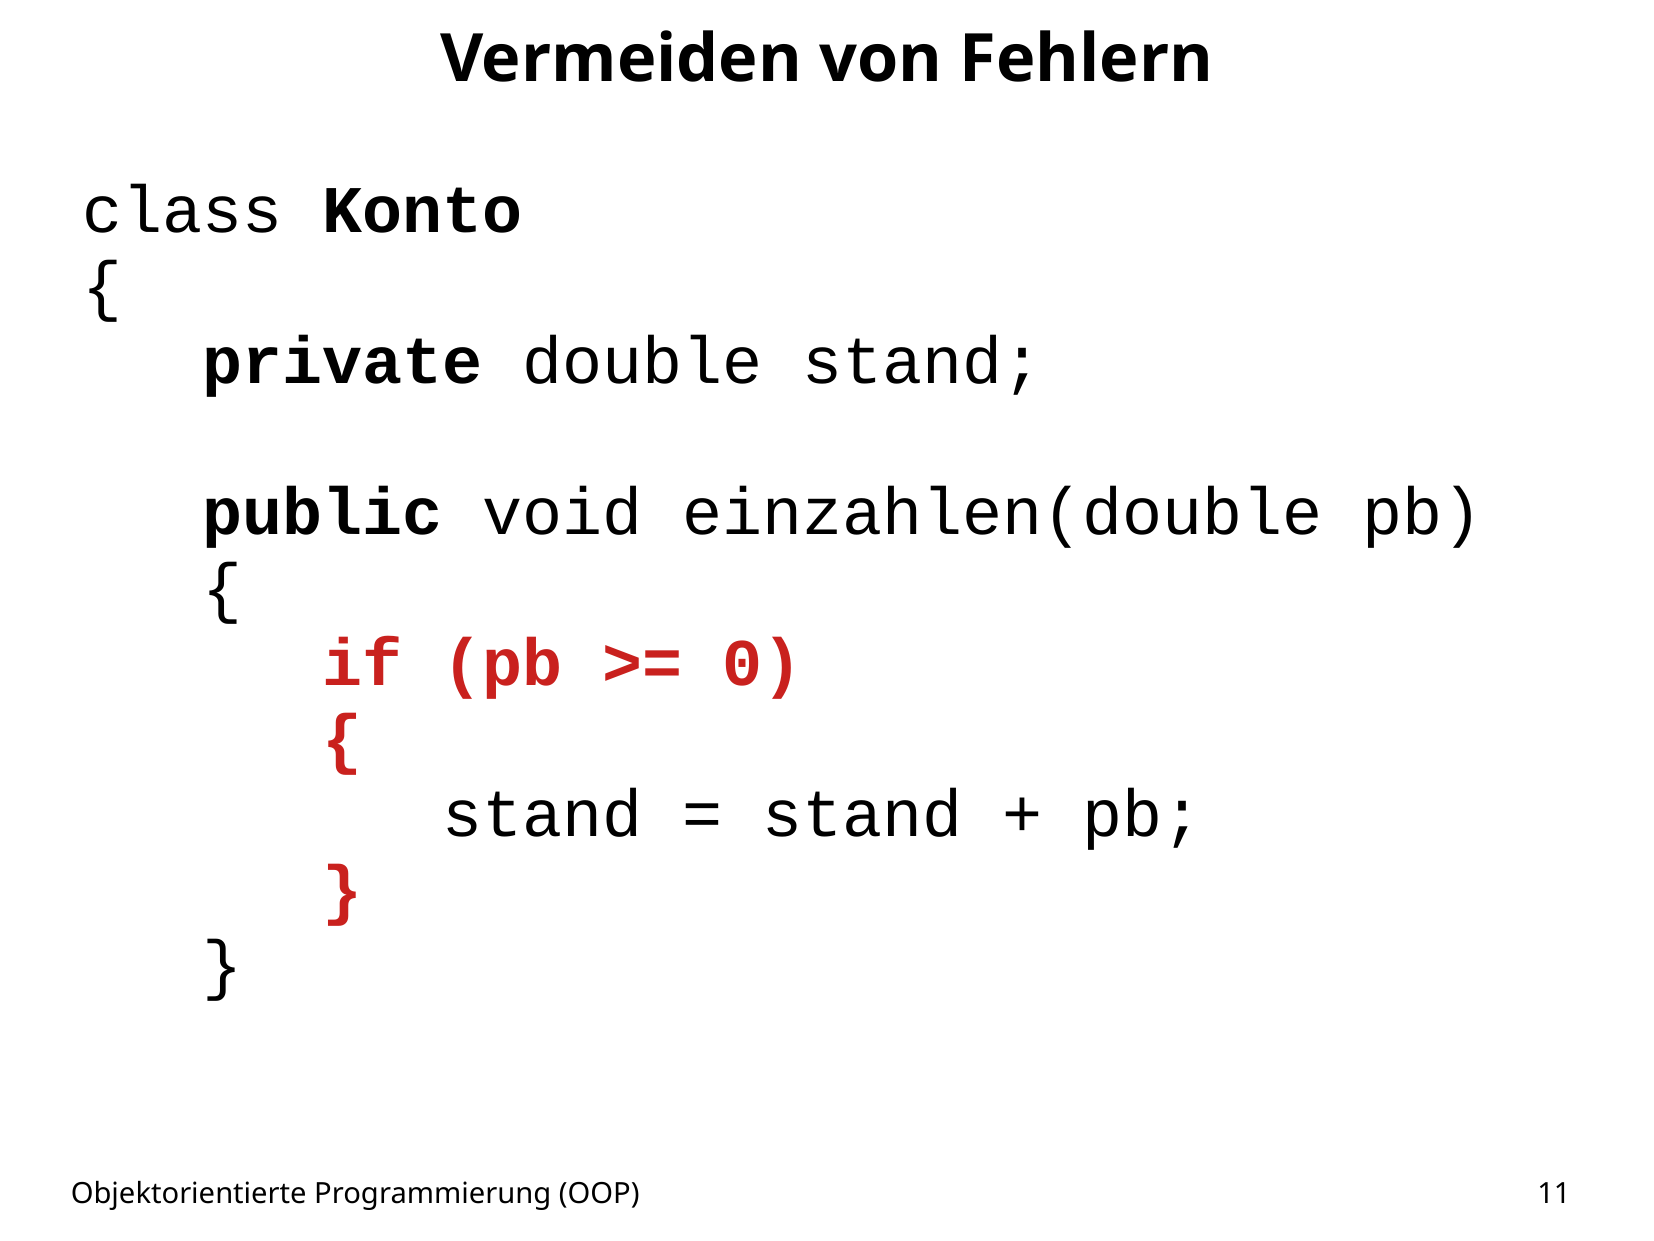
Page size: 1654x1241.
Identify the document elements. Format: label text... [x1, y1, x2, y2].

title Vermeiden von Fehlern [0, 5, 1654, 107]
list class Konto { private double stand; public void einzahlen(double pb) { if (pb >= 0) { stand = stand + pb; } } [82, 177, 1548, 1146]
